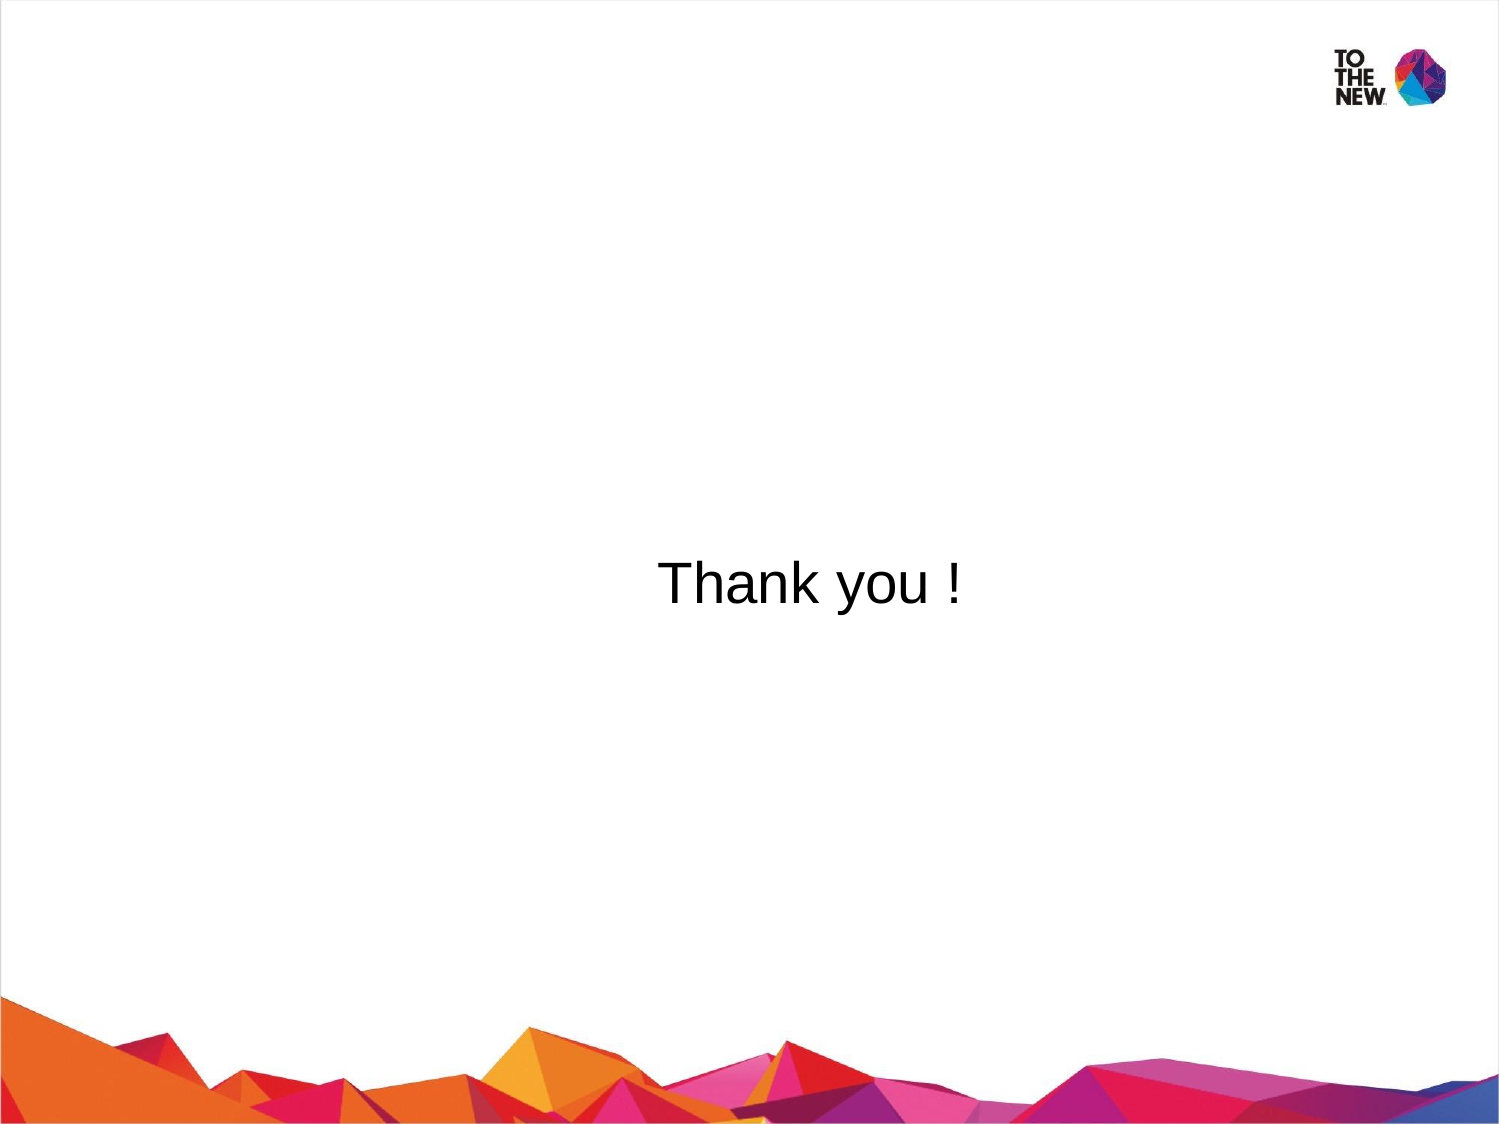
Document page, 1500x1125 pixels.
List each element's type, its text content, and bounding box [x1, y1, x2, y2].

text_box Thank you ! [642, 538, 1193, 619]
picture [0, 0, 1499, 1124]
